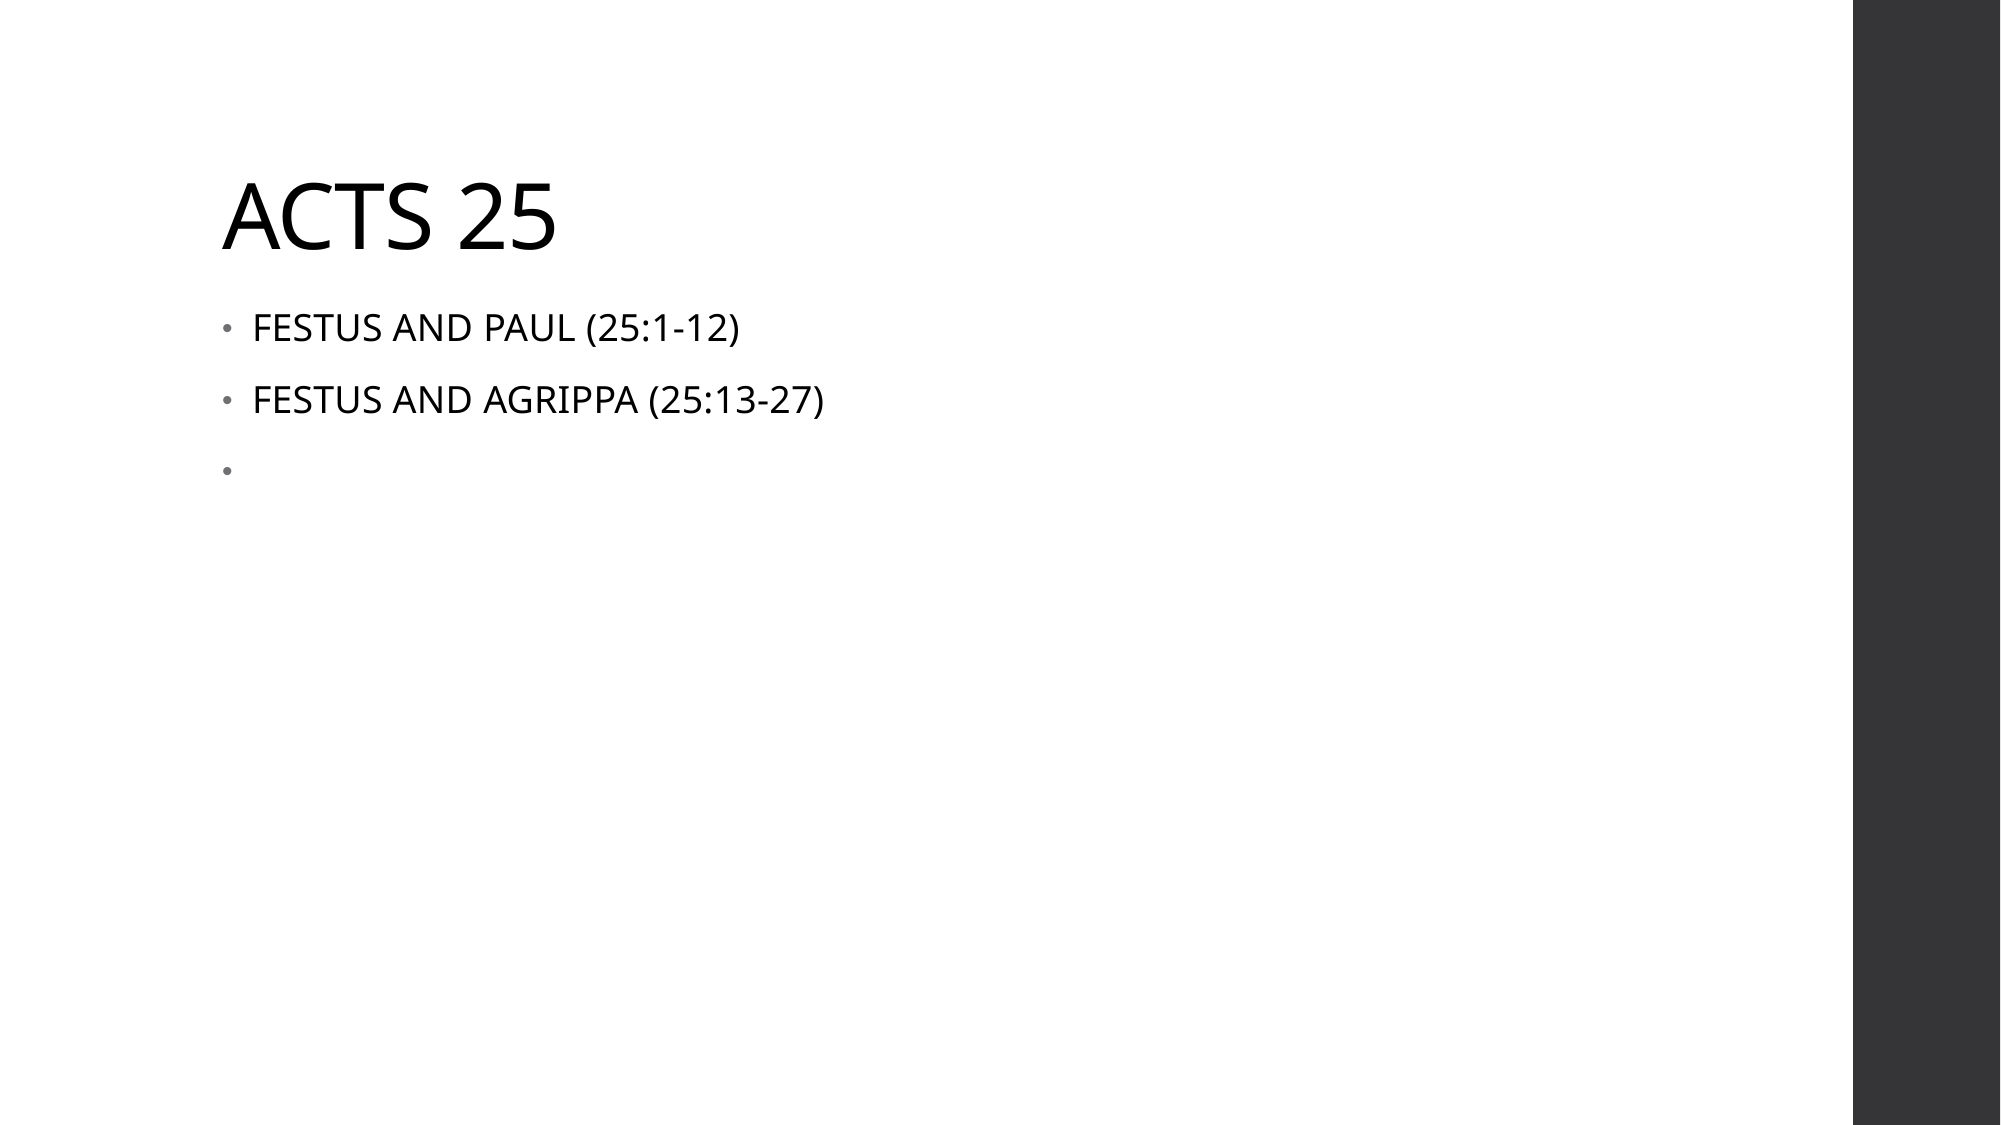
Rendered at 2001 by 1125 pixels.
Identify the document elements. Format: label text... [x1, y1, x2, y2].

list FESTUS AND PAUL (25:1-12) FESTUS AND AGRIPPA (25:13-27) [206, 299, 1617, 1014]
title ACTS 25 [206, 60, 1797, 278]
